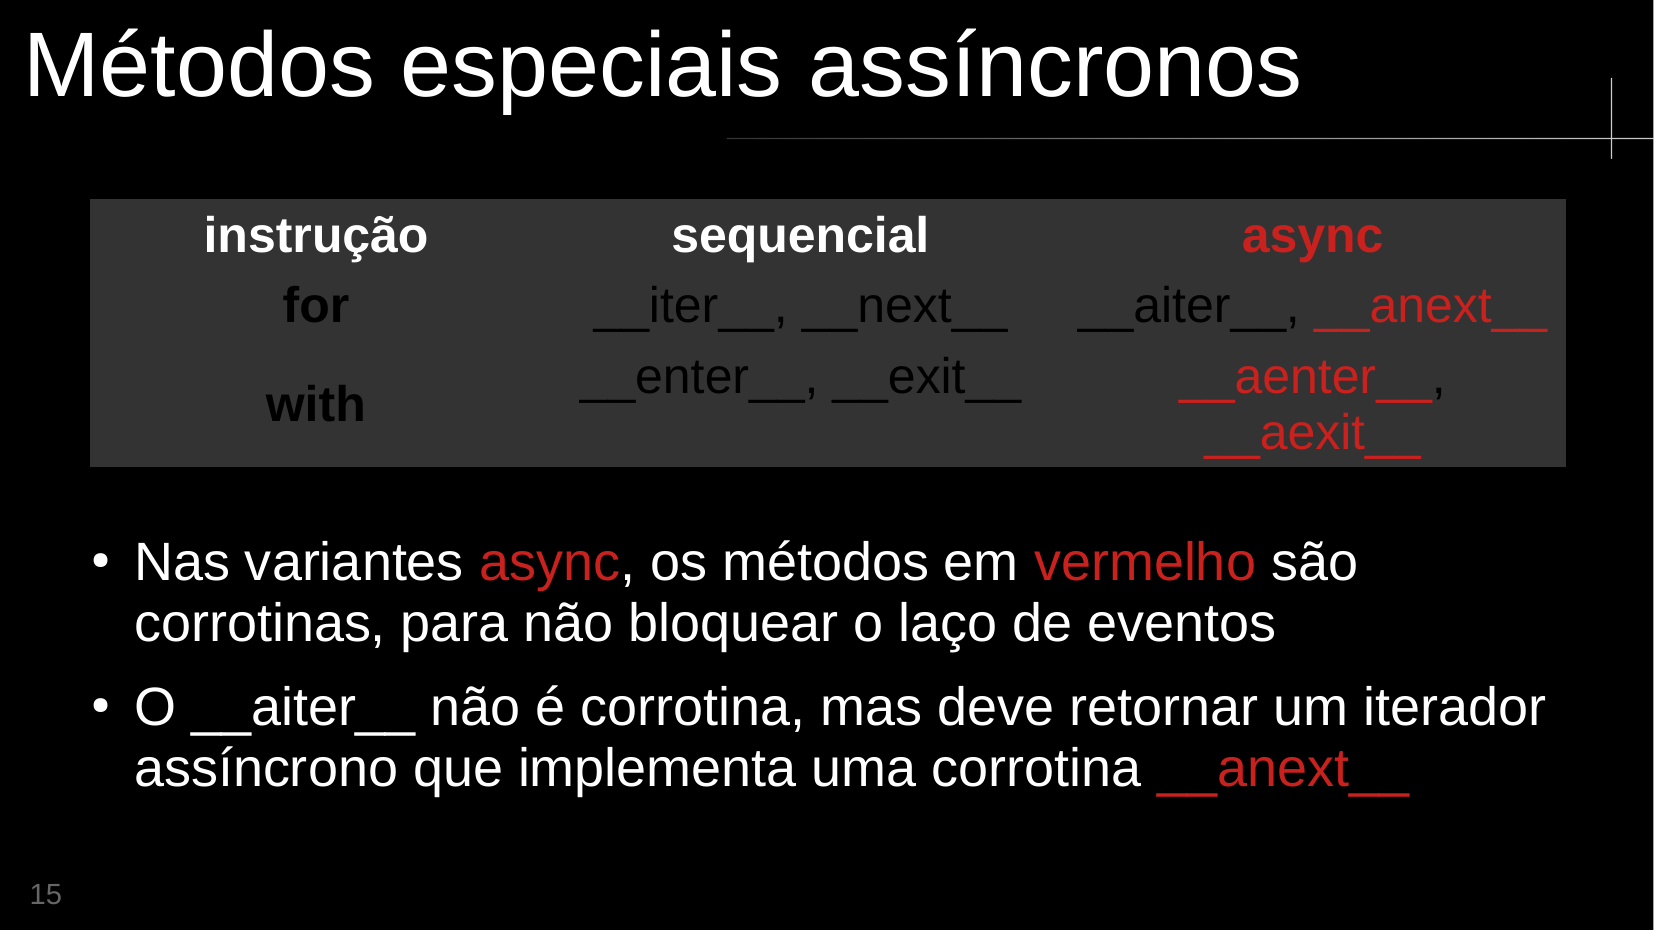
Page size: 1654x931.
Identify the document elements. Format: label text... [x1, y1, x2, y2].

table_cell __enter__, __exit__ [542, 341, 1059, 467]
list Nas variantes async, os métodos em vermelho são corrotinas, para não bloquear o laço de eventos O __aiter__ não é corrotina, mas deve retornar um iterador assíncrono que implementa uma corrotina __anext__ [76, 531, 1565, 857]
table_header sequencial [542, 199, 1059, 270]
table_cell __aenter__, __aexit__ [1059, 341, 1566, 467]
table_cell with [90, 341, 542, 467]
table_cell for [90, 270, 542, 341]
title Métodos especiais assíncronos [23, 11, 1589, 119]
table_header async [1059, 199, 1566, 270]
table_header instrução [90, 199, 542, 270]
table_cell __iter__, __next__ [542, 270, 1059, 341]
table_cell __aiter__, __anext__ [1059, 270, 1566, 341]
